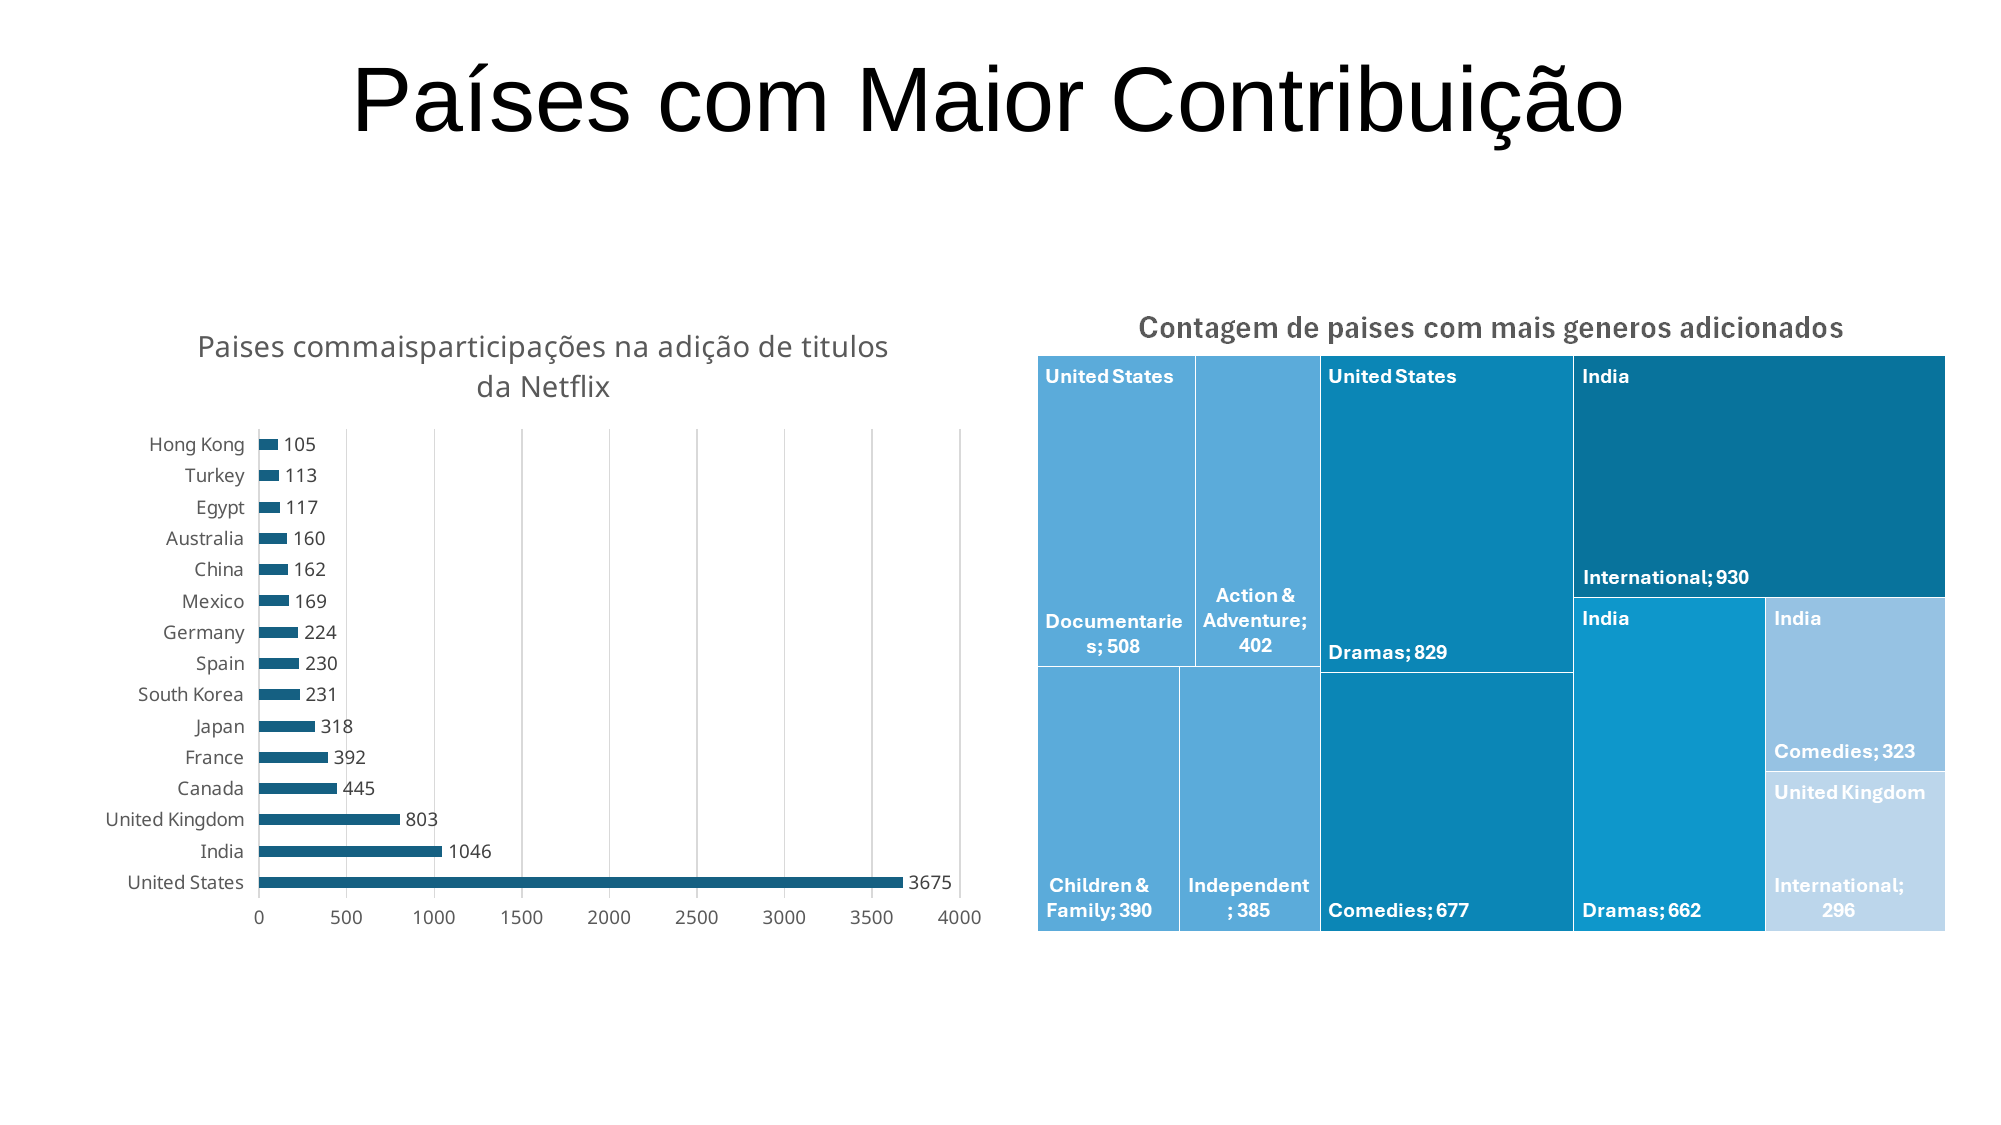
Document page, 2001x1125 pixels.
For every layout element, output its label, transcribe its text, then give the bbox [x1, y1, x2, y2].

chart [87, 296, 1000, 944]
title Países com Maior Contribuição [336, 0, 1664, 204]
picture [1025, 296, 1958, 944]
